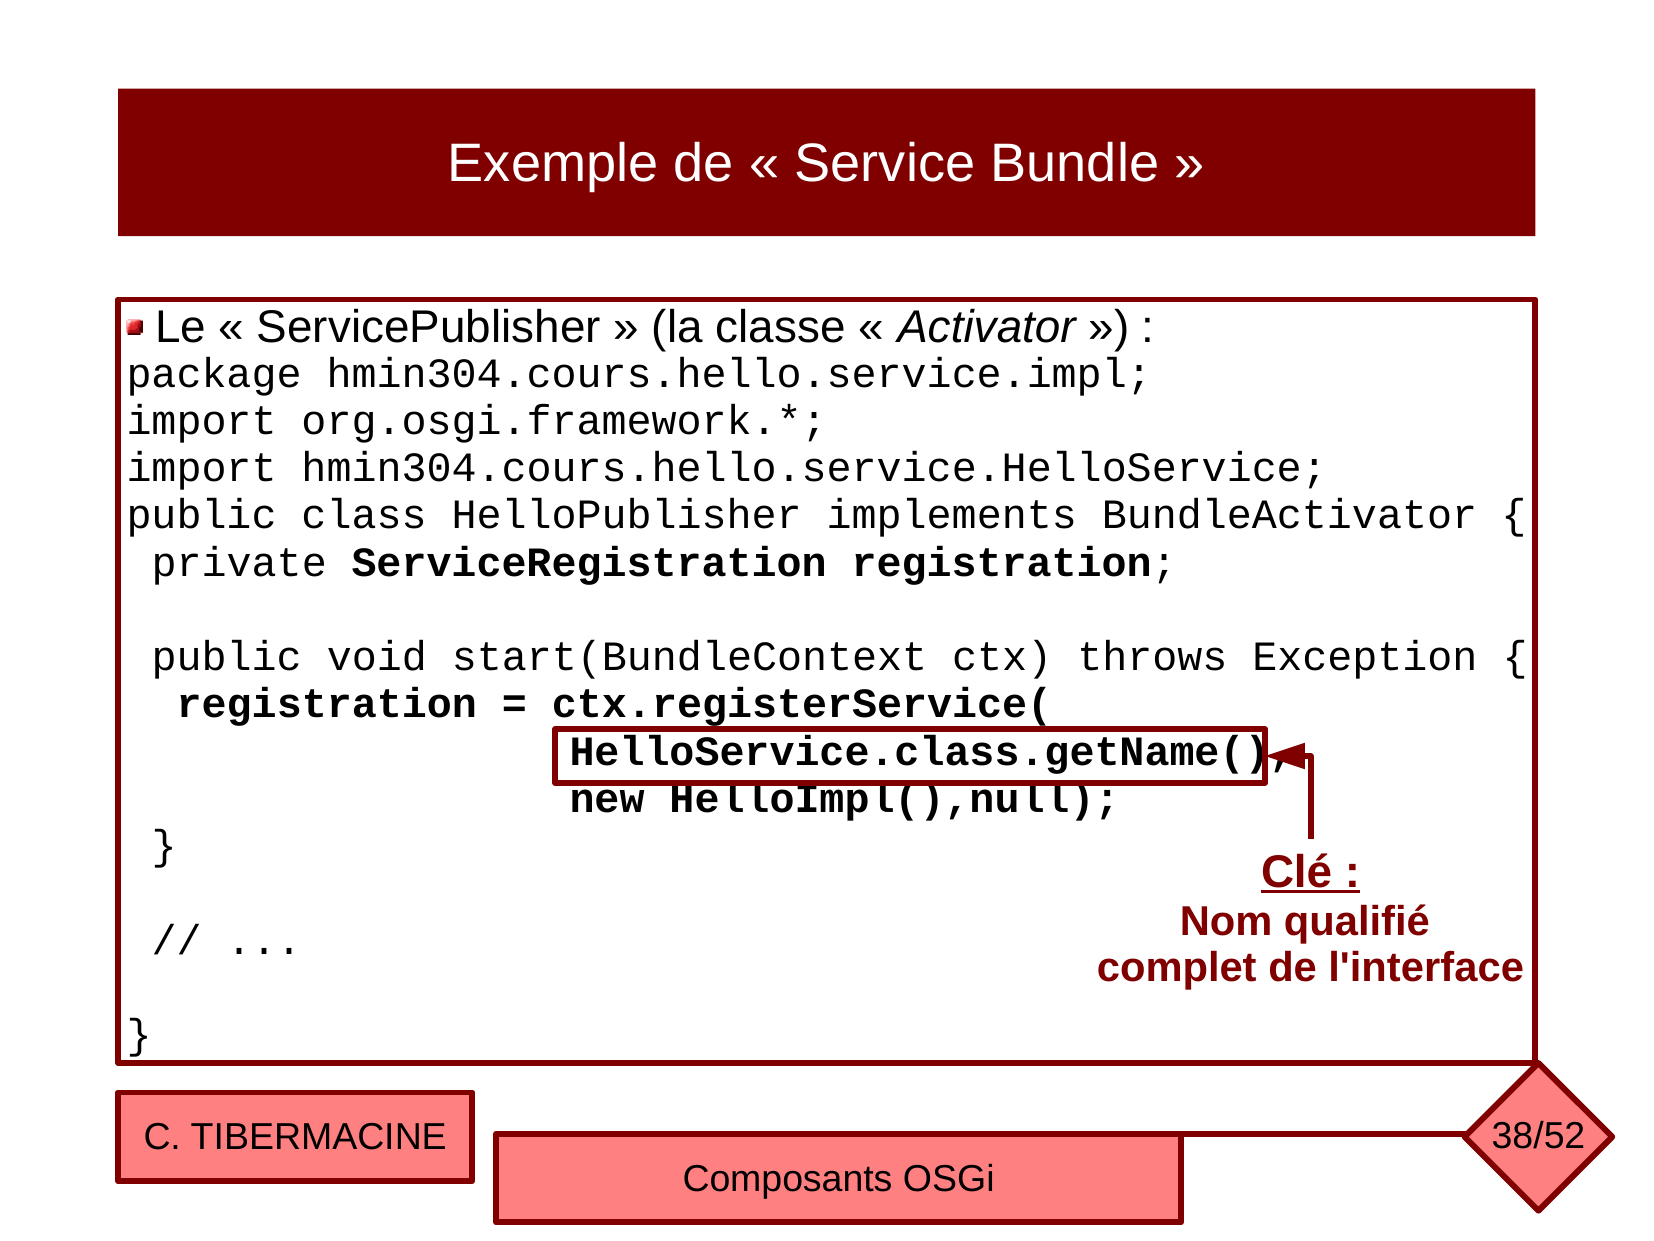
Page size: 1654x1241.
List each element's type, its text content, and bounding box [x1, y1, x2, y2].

text_box [1601, 1125, 1613, 1149]
text_box Le « ServicePublisher » (la classe « Activator ») : package hmin304.cours.hello.service.impl; import org.osgi.framework.*; import hmin304.cours.hello.service.HelloService; public class HelloPublisher implements BundleActivator { private ServiceRegistration registration; public void start(BundleContext ctx) throws Exception { registration = ctx.registerService( HelloService.class.getName(), new HelloImpl(),null); } // ... } [118, 299, 1536, 1063]
picture [126, 319, 143, 335]
text_box Composants OSGi [496, 1133, 1182, 1223]
text_box [1533, 1206, 1544, 1211]
text_box [1464, 1125, 1476, 1149]
text_box Exemple de « Service Bundle » [118, 88, 1536, 237]
text_box <numéro>/52 [1476, 1106, 1601, 1206]
text_box [1495, 1062, 1582, 1106]
text_box Le « ServicePublisher » (la classe « Activator ») : package hmin304.cours.hello.service.impl; import org.osgi.framework.*; import hmin304.cours.hello.service.HelloService; public class HelloPublisher implements BundleActivator { private ServiceRegistration registration; public void start(BundleContext ctx) throws Exception { registration = ctx.registerService( HelloService.class.getName(), new HelloImpl(),null); } // ... } [558, 732, 1262, 780]
text_box Clé : Nom qualifié complet de l'interface [1082, 838, 1540, 999]
text_box C. TIBERMACINE [118, 1092, 473, 1182]
